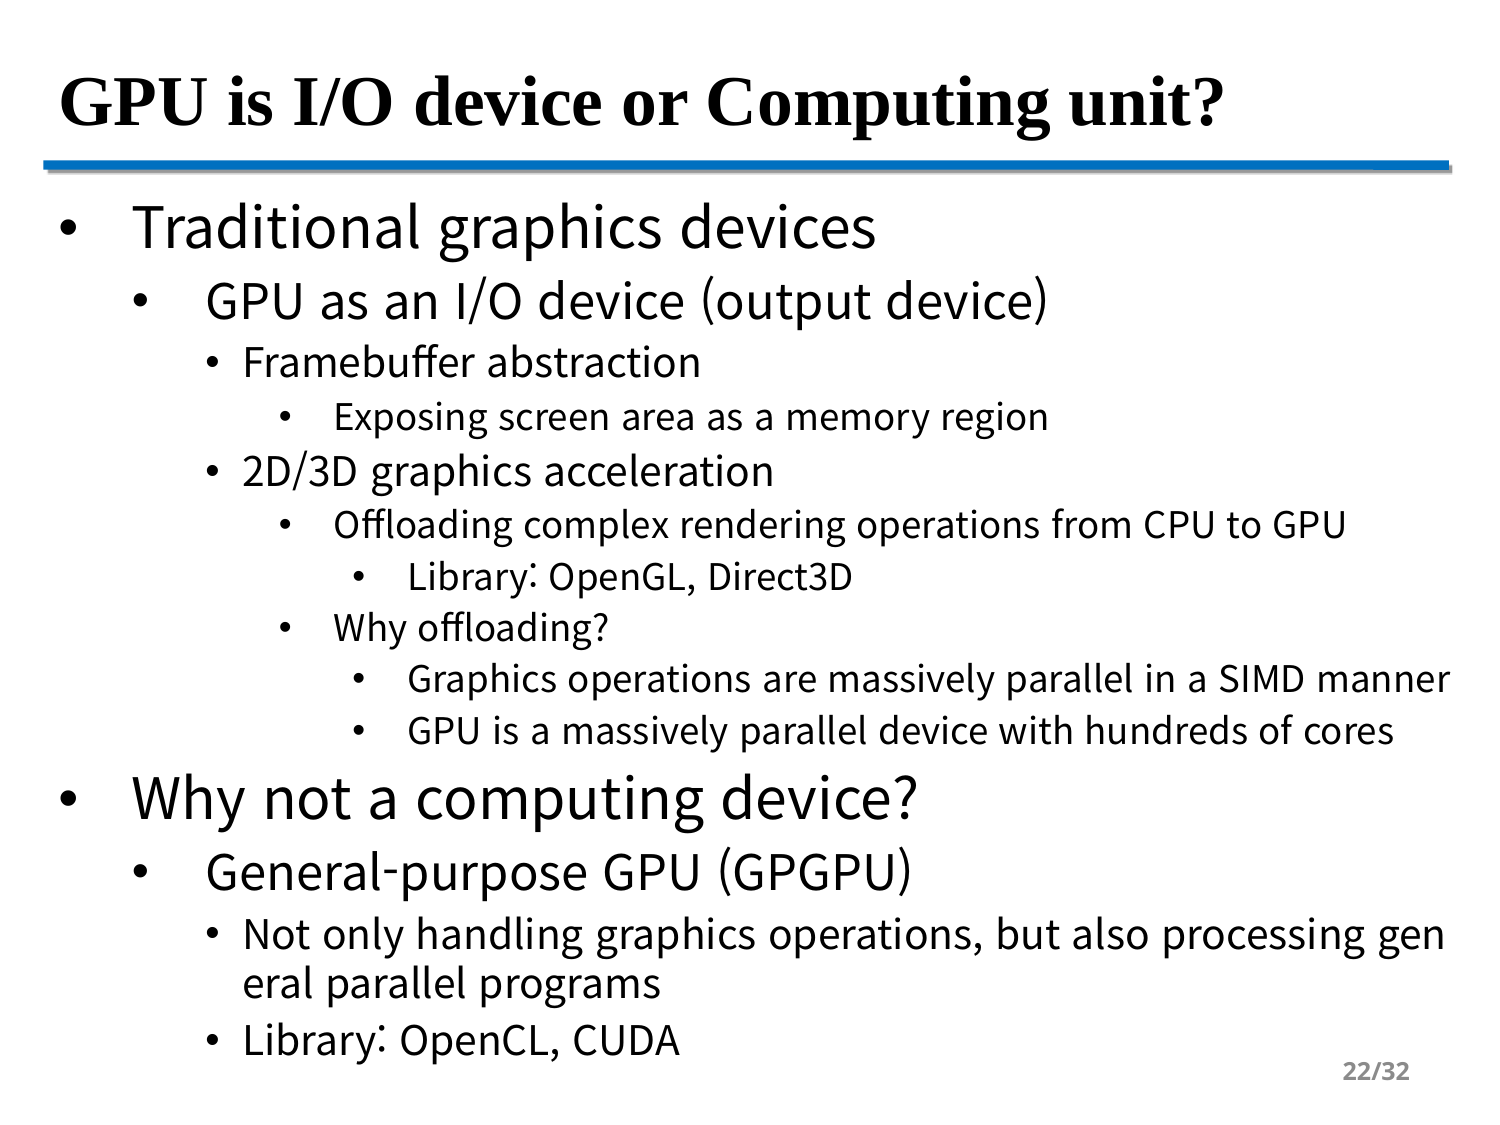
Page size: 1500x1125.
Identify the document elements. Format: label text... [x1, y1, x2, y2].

slide_number <number>/32 [1074, 1042, 1425, 1103]
title GPU is I/O device or Computing unit? [43, 21, 1449, 173]
list Traditional graphics devices GPU as an I/O device (output device) Framebuffer abstraction Exposing screen area as a memory region 2D/3D graphics acceleration Offloading complex rendering operations from CPU to GPU Library: OpenGL, Direct3D Why offloading? Graphics operations are massively parallel in a SIMD manner GPU is a massively parallel device with hundreds of cores Why not a computing device? General-purpose GPU (GPGPU) Not only handling graphics operations, but also processing general parallel programs Library: OpenCL, CUDA [43, 184, 1471, 1106]
